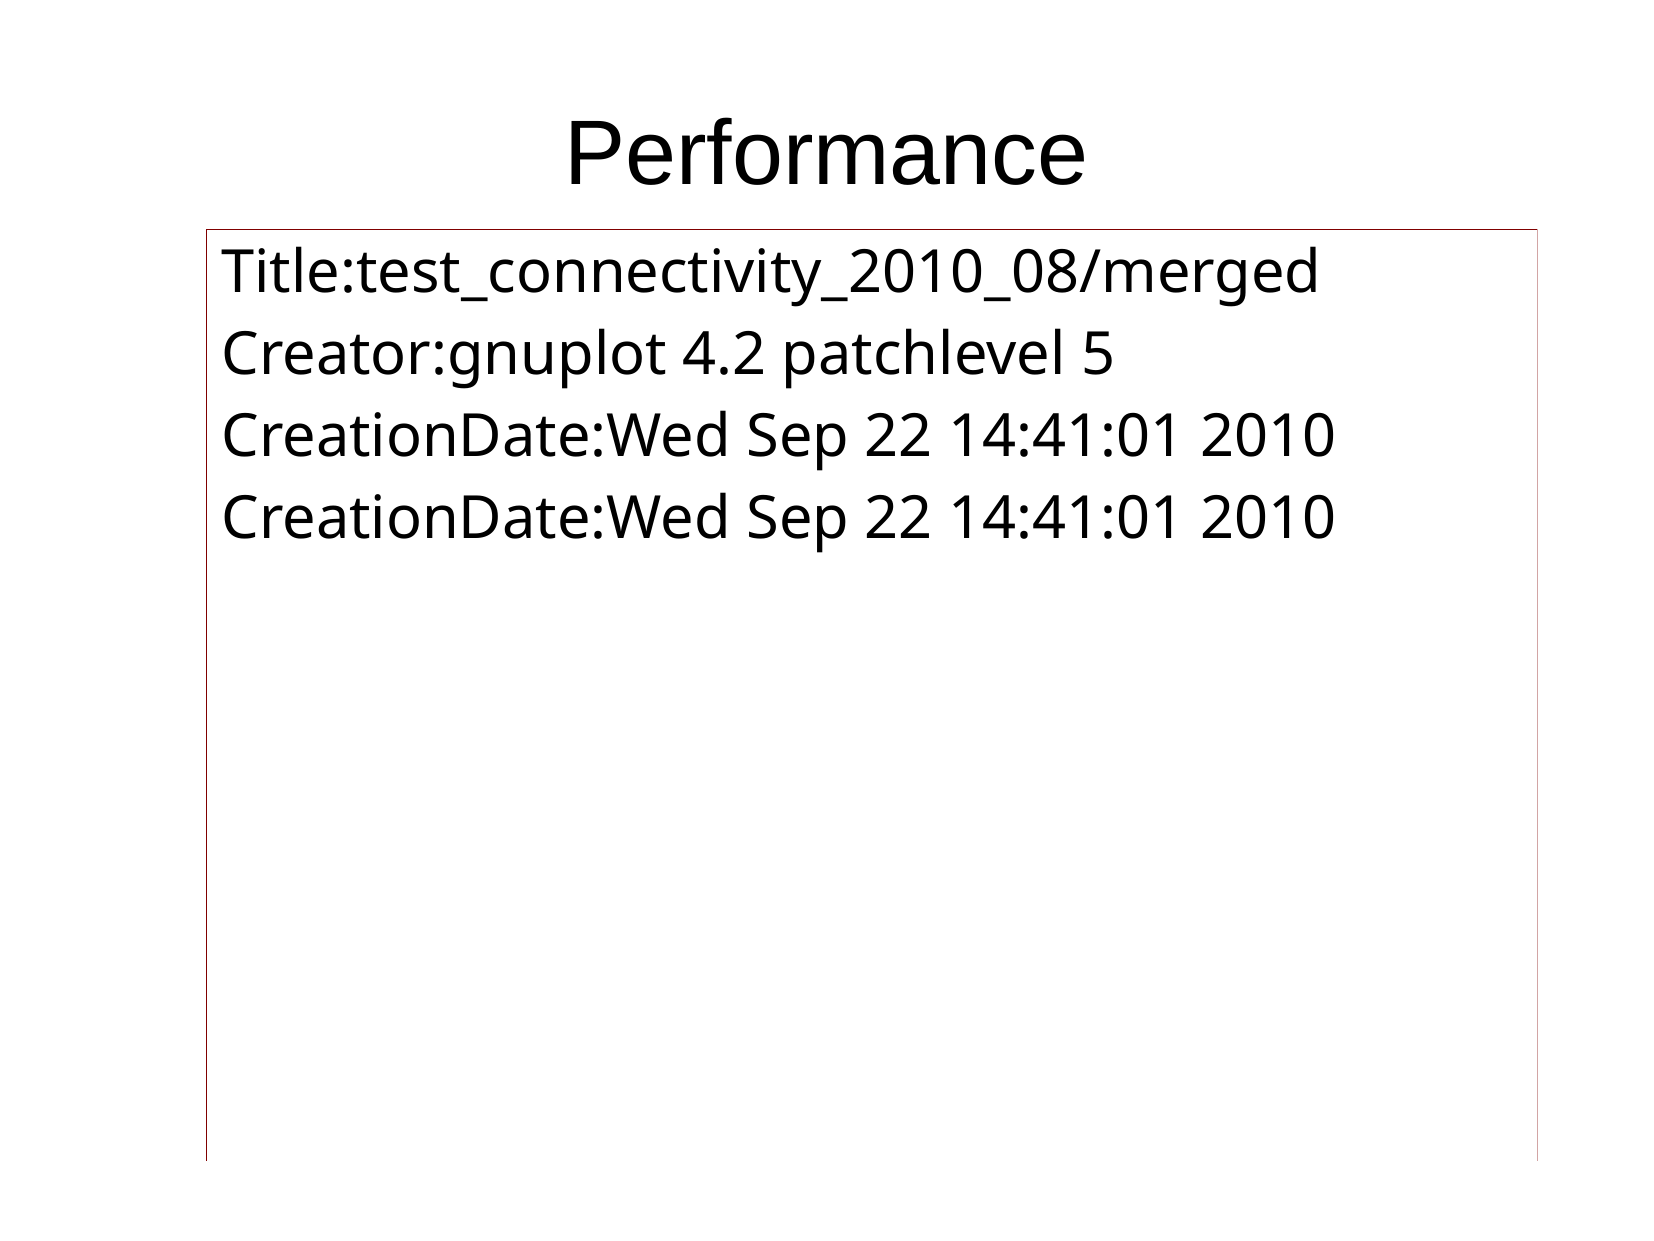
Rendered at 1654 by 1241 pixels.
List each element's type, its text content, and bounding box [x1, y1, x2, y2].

picture [202, 225, 1538, 1161]
title Performance [82, 56, 1571, 250]
